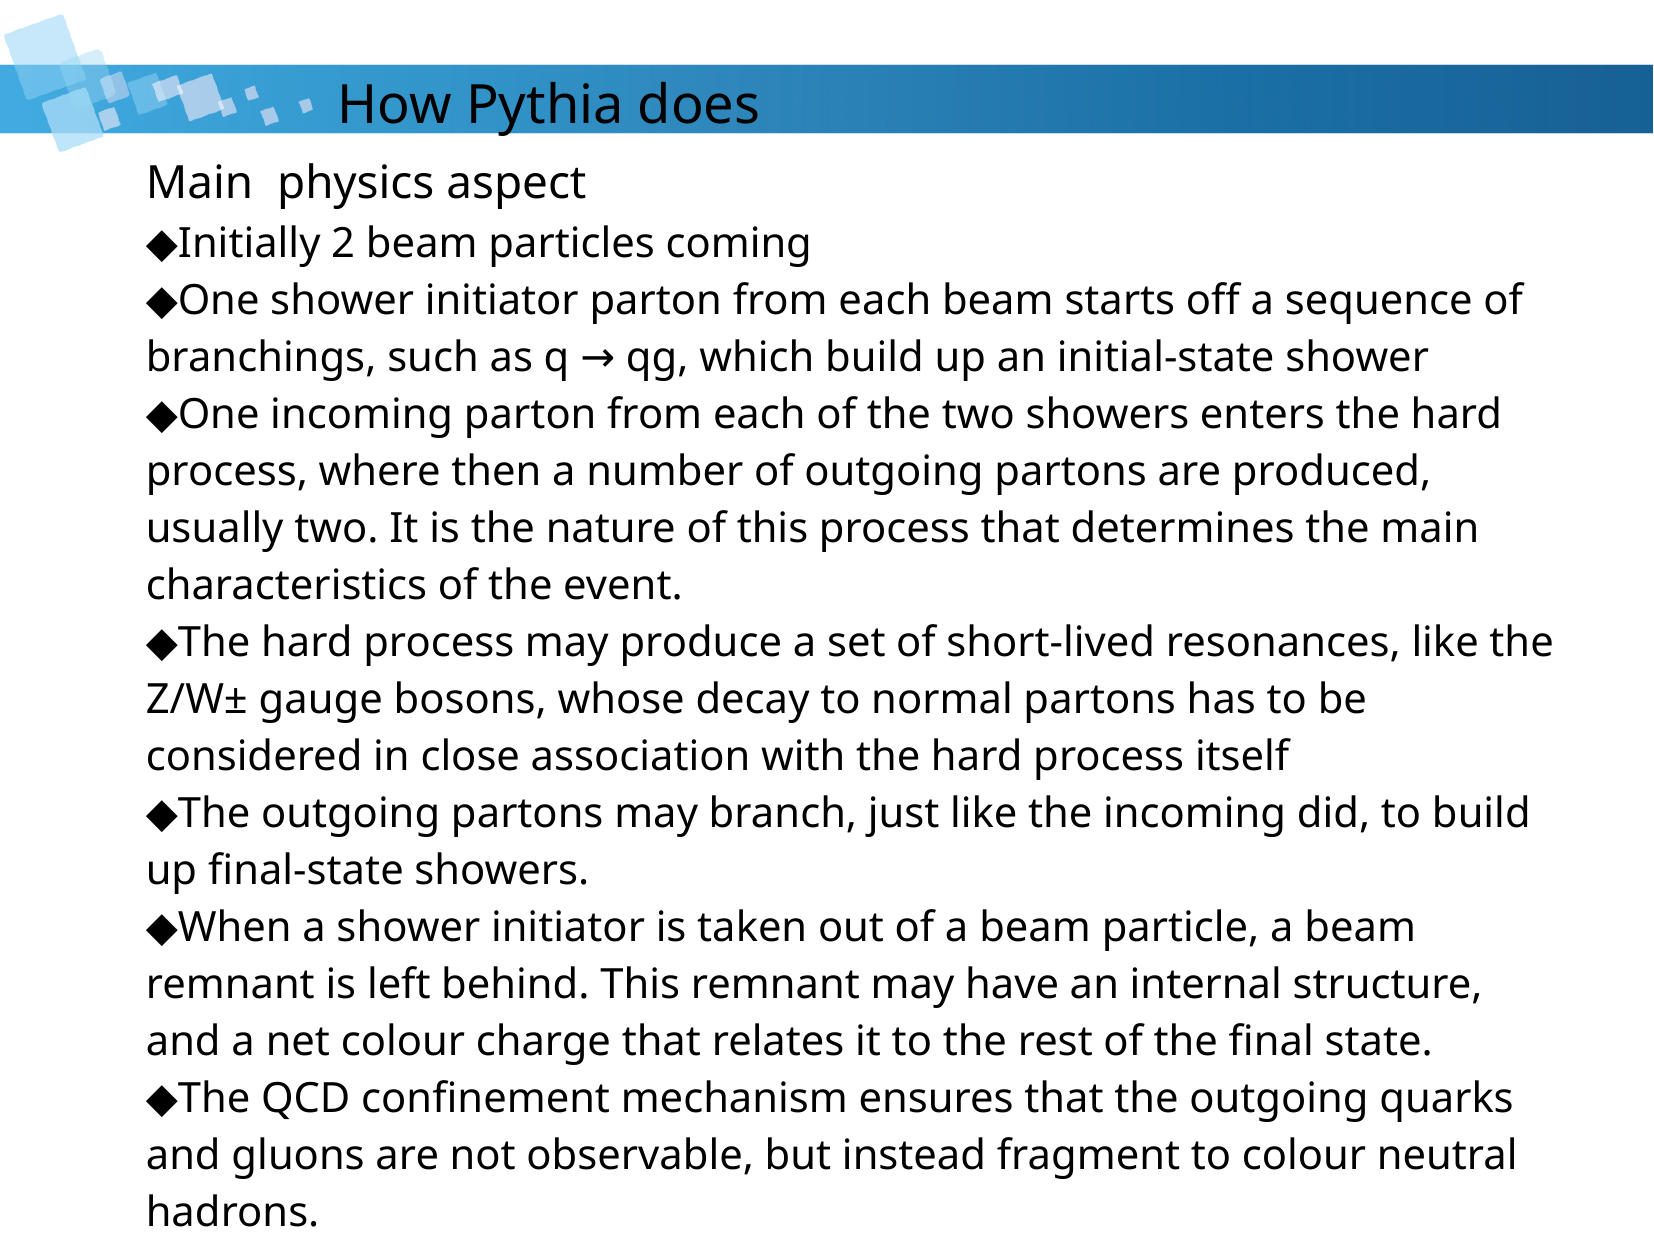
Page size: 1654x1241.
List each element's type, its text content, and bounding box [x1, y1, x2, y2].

picture [0, 0, 1653, 1238]
title How Pythia does [337, 28, 1013, 150]
list Main physics aspect ◆Initially 2 beam particles coming ◆One shower initiator parton from each beam starts off a sequence of branchings, such as q → qg, which build up an initial-state shower ◆One incoming parton from each of the two showers enters the hard process, where then a number of outgoing partons are produced, usually two. It is the nature of this process that determines the main characteristics of the event. ◆The hard process may produce a set of short-lived resonances, like the Z/W± gauge bosons, whose decay to normal partons has to be considered in close association with the hard process itself ◆The outgoing partons may branch, just like the incoming did, to build up final-state showers. ◆When a shower initiator is taken out of a beam particle, a beam remnant is left behind. This remnant may have an internal structure, and a net colour charge that relates it to the rest of the final state. ◆The QCD confinement mechanism ensures that the outgoing quarks and gluons are not observable, but instead fragment to colour neutral hadrons. [75, 150, 1564, 1222]
